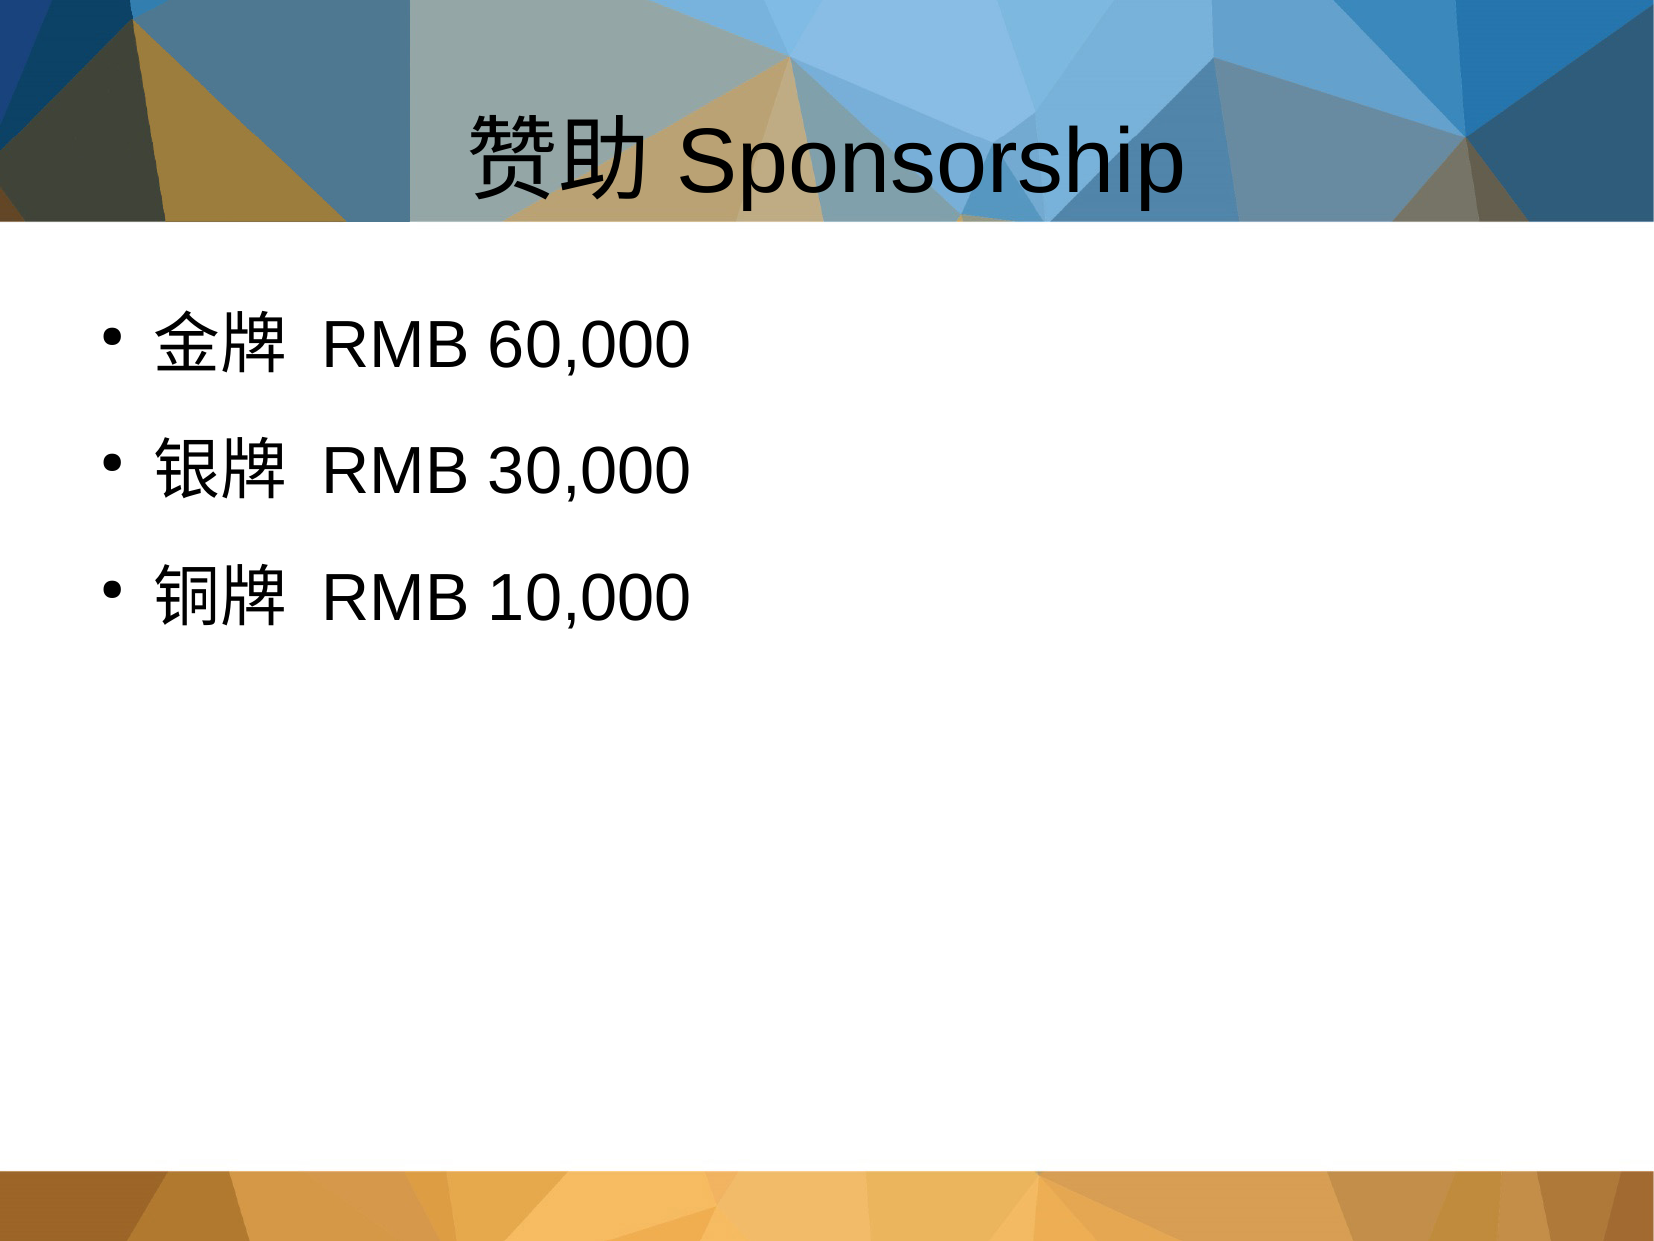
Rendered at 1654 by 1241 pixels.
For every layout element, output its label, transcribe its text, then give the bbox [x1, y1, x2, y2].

picture [0, 0, 1654, 1241]
list 金牌 RMB 60,000 银牌 RMB 30,000 铜牌 RMB 10,000 [82, 290, 1571, 1010]
title 赞助Sponsorship [82, 49, 1571, 257]
